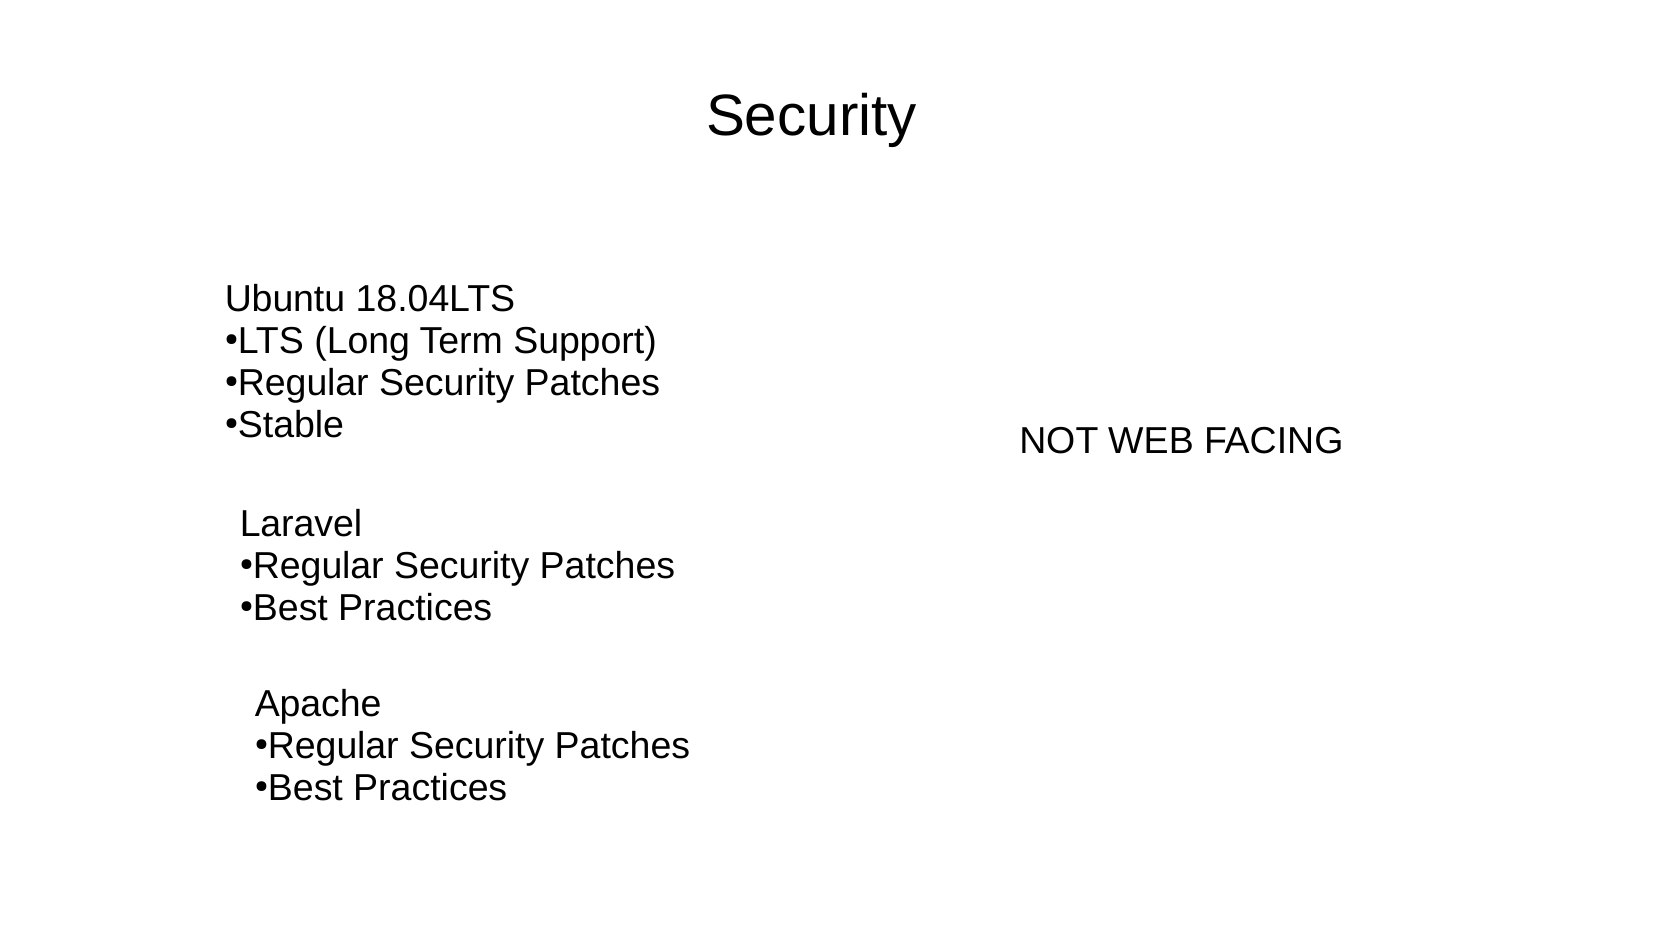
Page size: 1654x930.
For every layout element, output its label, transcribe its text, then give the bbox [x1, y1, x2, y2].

text_box Apache Regular Security Patches Best Practices [240, 675, 781, 816]
text_box Security [691, 75, 962, 155]
text_box NOT WEB FACING [1004, 412, 1381, 470]
text_box Laravel Regular Security Patches Best Practices [225, 495, 796, 636]
text_box Ubuntu 18.04LTS LTS (Long Term Support) Regular Security Patches Stable [210, 270, 781, 453]
